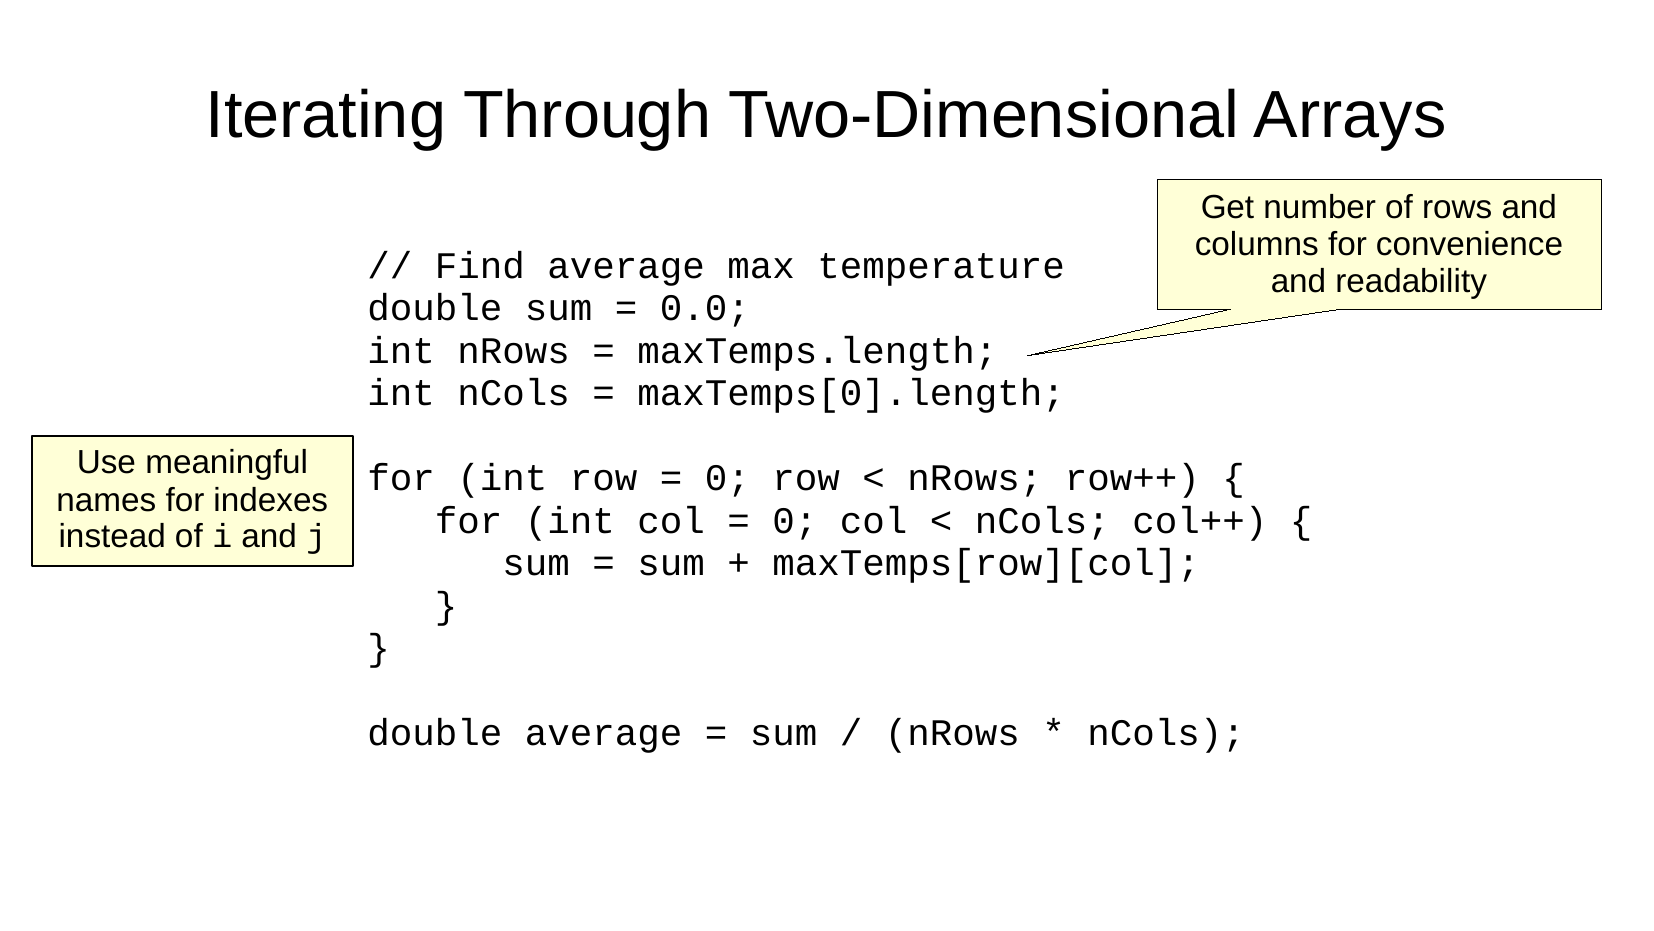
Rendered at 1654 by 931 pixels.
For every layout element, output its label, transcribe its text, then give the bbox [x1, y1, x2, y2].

text_box Get number of rows and columns for convenience and readability [1027, 179, 1602, 356]
text_box Use meaningful names for indexes instead of i and j [32, 435, 353, 567]
title Iterating Through Two-Dimensional Arrays [82, 37, 1571, 193]
text_box // Find average max temperature double sum = 0.0; int nRows = maxTemps.length; int nCols = maxTemps[0].length; for (int row = 0; row < nRows; row++) { for (int col = 0; col < nCols; col++) { sum = sum + maxTemps[row][col]; } } double average = sum / (nRows * nCols); [352, 239, 1328, 765]
